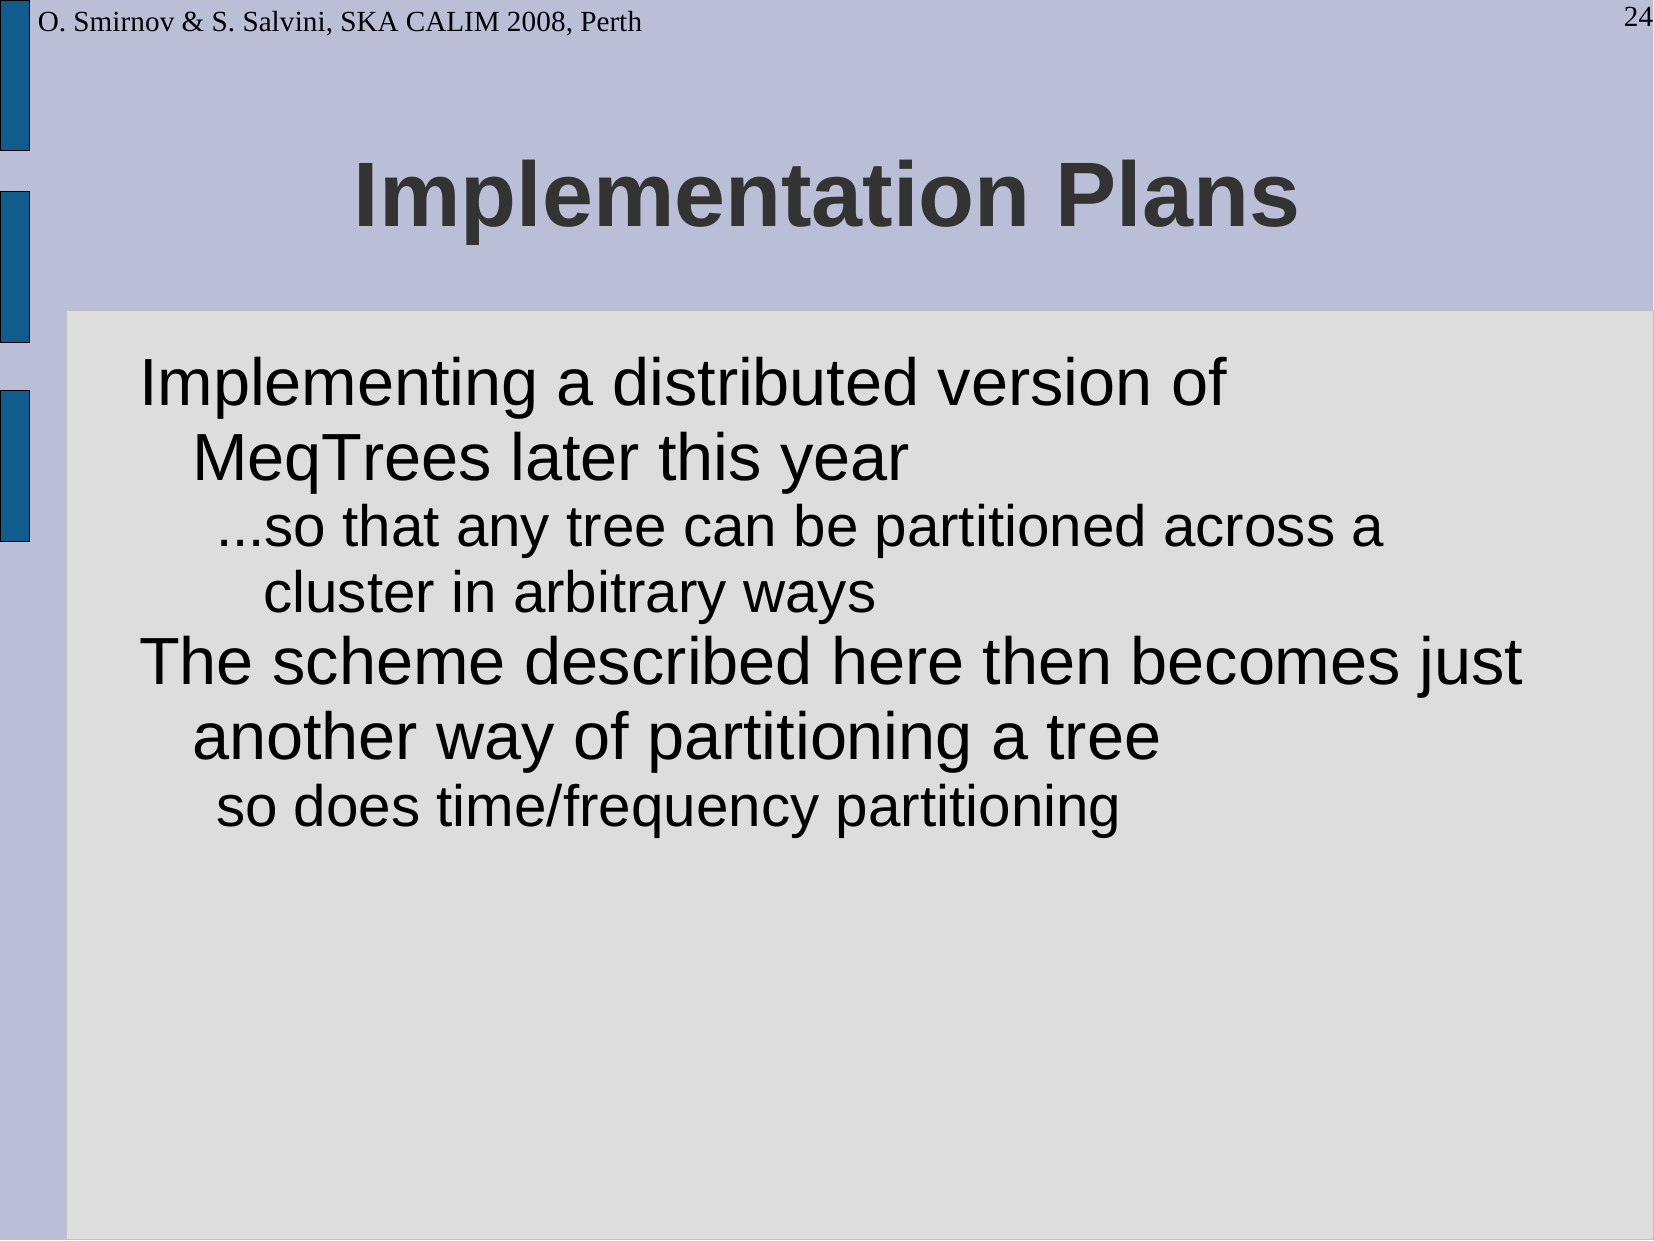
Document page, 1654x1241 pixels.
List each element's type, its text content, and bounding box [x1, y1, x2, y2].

list Implementing a distributed version of MeqTrees later this year ...so that any tree can be partitioned across a cluster in arbitrary ways The scheme described here then becomes just another way of partitioning a tree so does time/frequency partitioning [121, 344, 1534, 1127]
title Implementation Plans [121, 91, 1534, 299]
